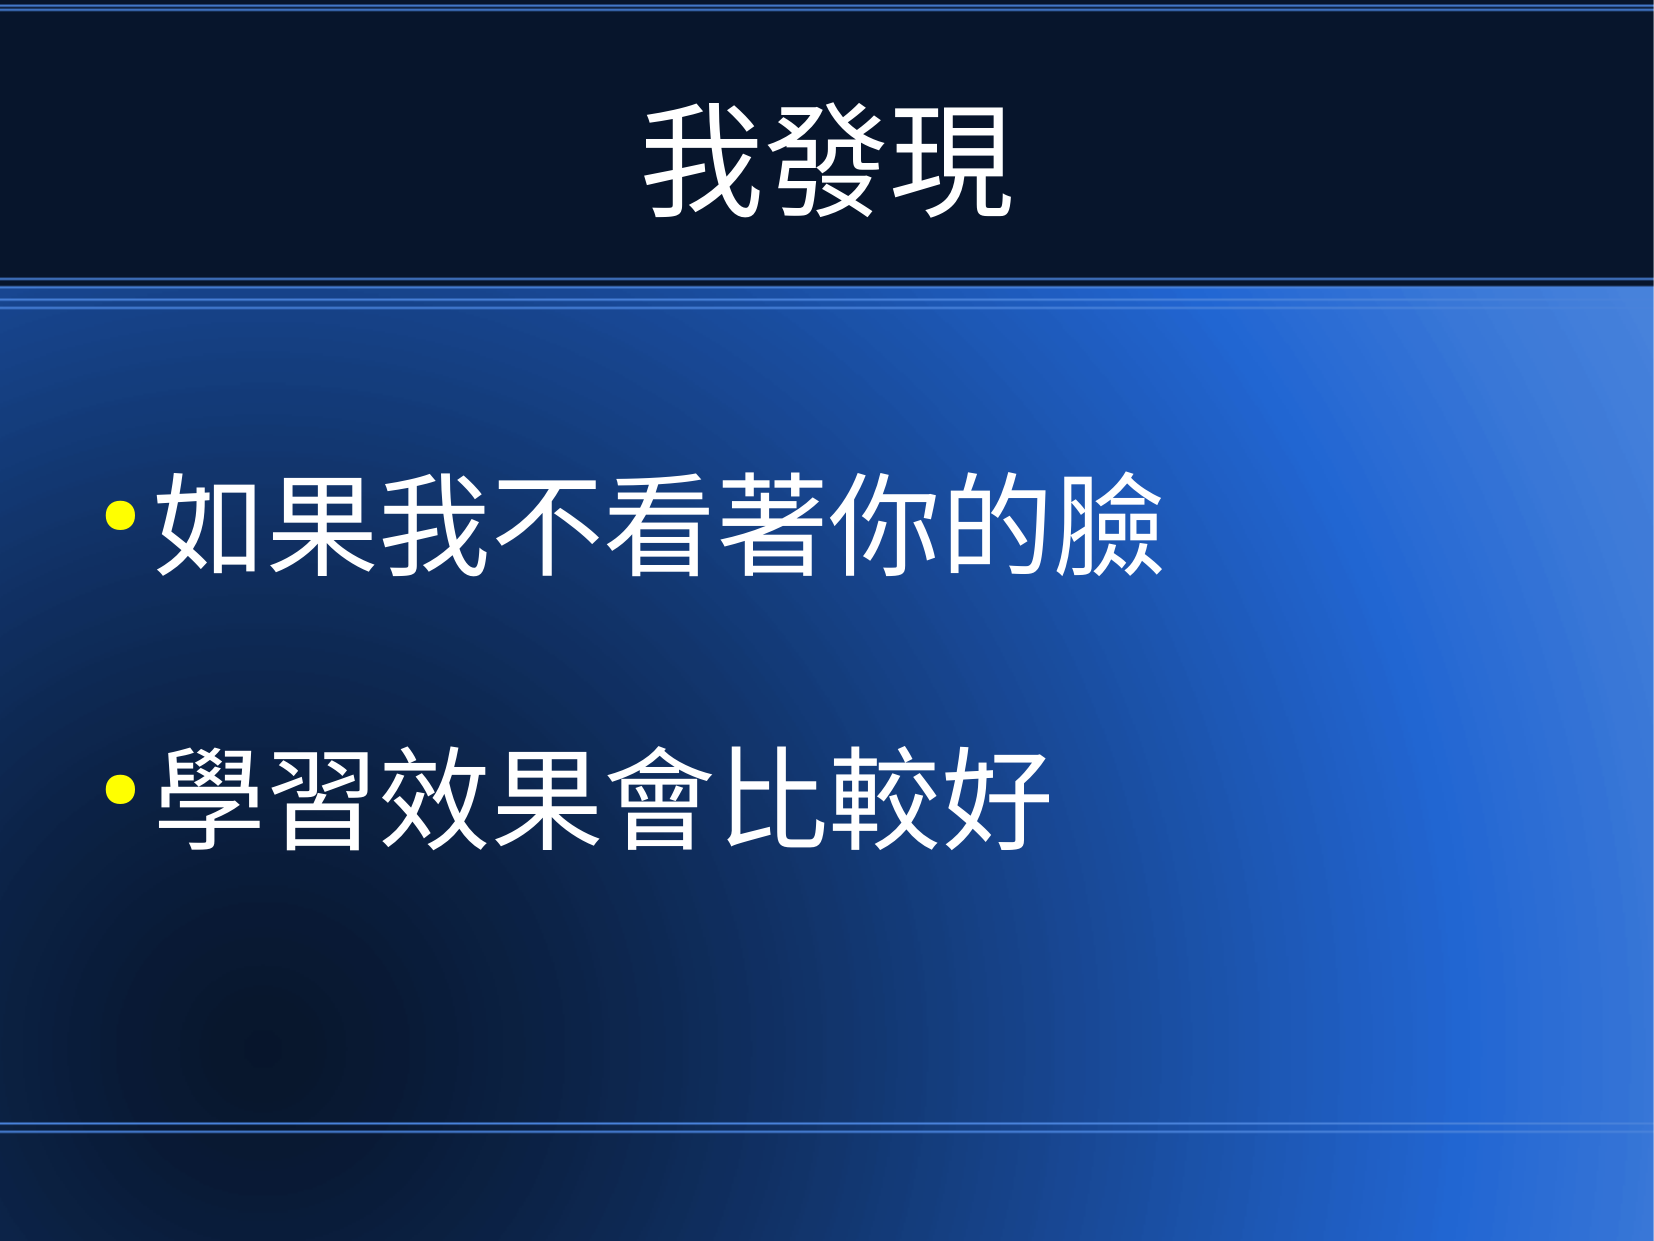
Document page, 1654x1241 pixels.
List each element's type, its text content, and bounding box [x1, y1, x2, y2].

picture [0, 0, 1654, 1241]
title 我發現 [82, 49, 1571, 257]
list 如果我不看著你的臉 學習效果會比較好 [82, 355, 1571, 1241]
